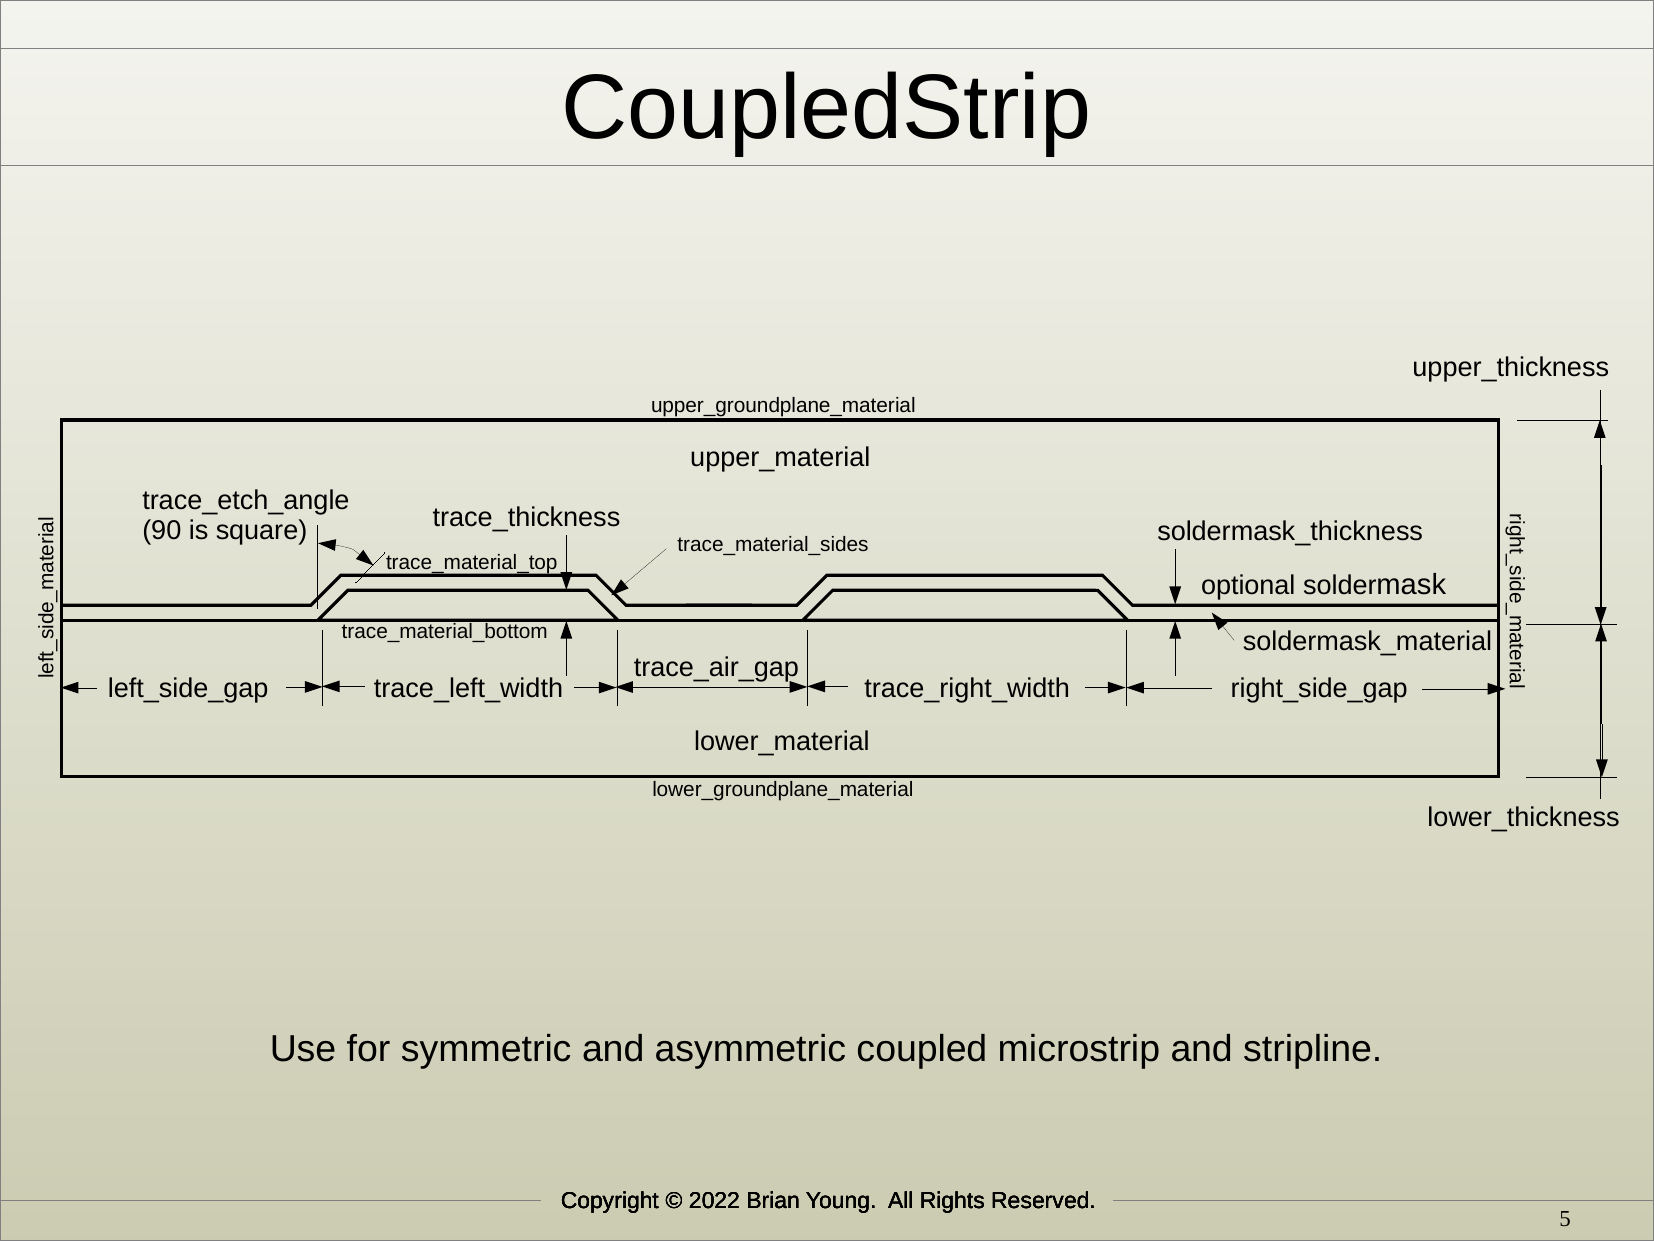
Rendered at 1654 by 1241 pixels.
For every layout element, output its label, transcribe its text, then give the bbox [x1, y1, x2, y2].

text_box lower_groundplane_material [637, 770, 929, 809]
text_box trace_material_top [371, 543, 573, 582]
text_box trace_material_bottom [326, 611, 563, 650]
text_box trace_etch_angle (90 is square) [127, 477, 365, 553]
text_box trace_right_width [849, 665, 1085, 711]
text_box left_side_material [27, 502, 66, 694]
text_box upper_groundplane_material [636, 386, 931, 425]
title CoupledStrip [82, 49, 1571, 166]
text_box right_side_gap [1215, 665, 1423, 712]
text_box trace_thickness [417, 494, 636, 540]
text_box lower_material [679, 718, 885, 764]
text_box left_side_gap [93, 665, 284, 711]
text_box upper_material [675, 434, 886, 481]
text_box lower_thickness [1412, 795, 1635, 841]
text_box Use for symmetric and asymmetric coupled microstrip and stripline. [255, 1020, 1398, 1077]
text_box trace_air_gap [619, 645, 814, 687]
text_box soldermask_thickness [1142, 508, 1438, 554]
text_box soldermask_material [1228, 618, 1507, 664]
text_box trace_left_width [359, 665, 578, 711]
text_box right_side_material [1498, 499, 1537, 704]
text_box trace_material_sides [662, 525, 884, 564]
text_box upper_thickness [1397, 345, 1624, 391]
text_box optional soldermask [1186, 560, 1461, 609]
